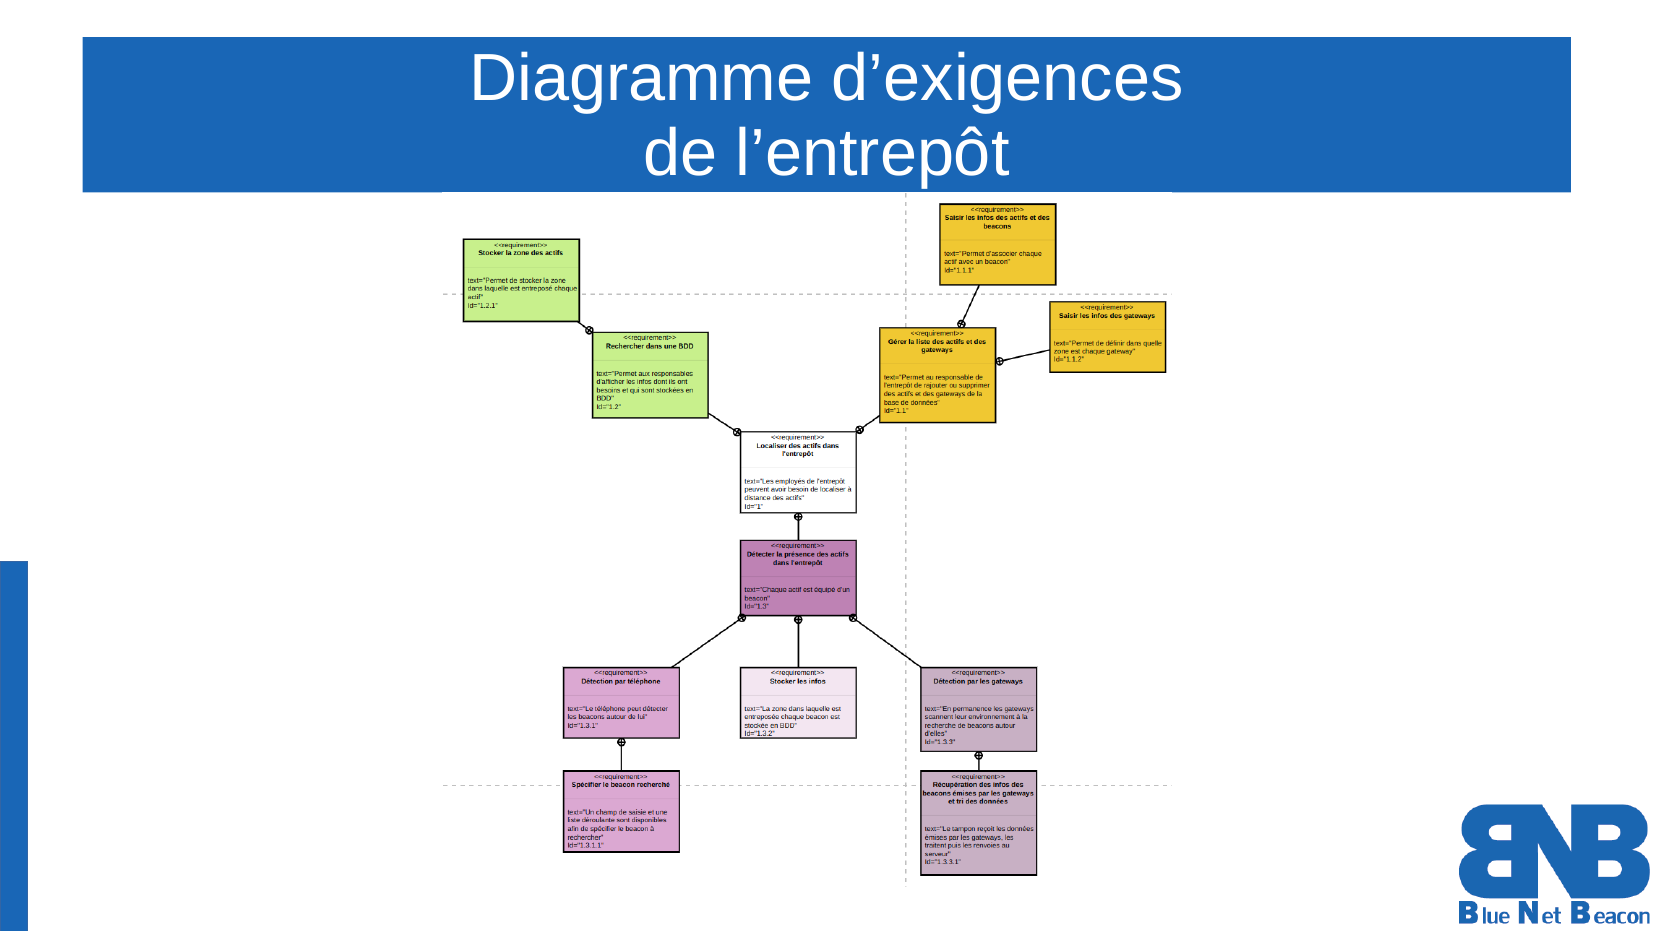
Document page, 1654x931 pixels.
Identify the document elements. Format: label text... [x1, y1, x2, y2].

text_box [0, 561, 28, 931]
title Diagramme d’exigences de l’entrepôt [82, 37, 1571, 193]
picture [442, 192, 1172, 887]
picture [1459, 797, 1650, 930]
